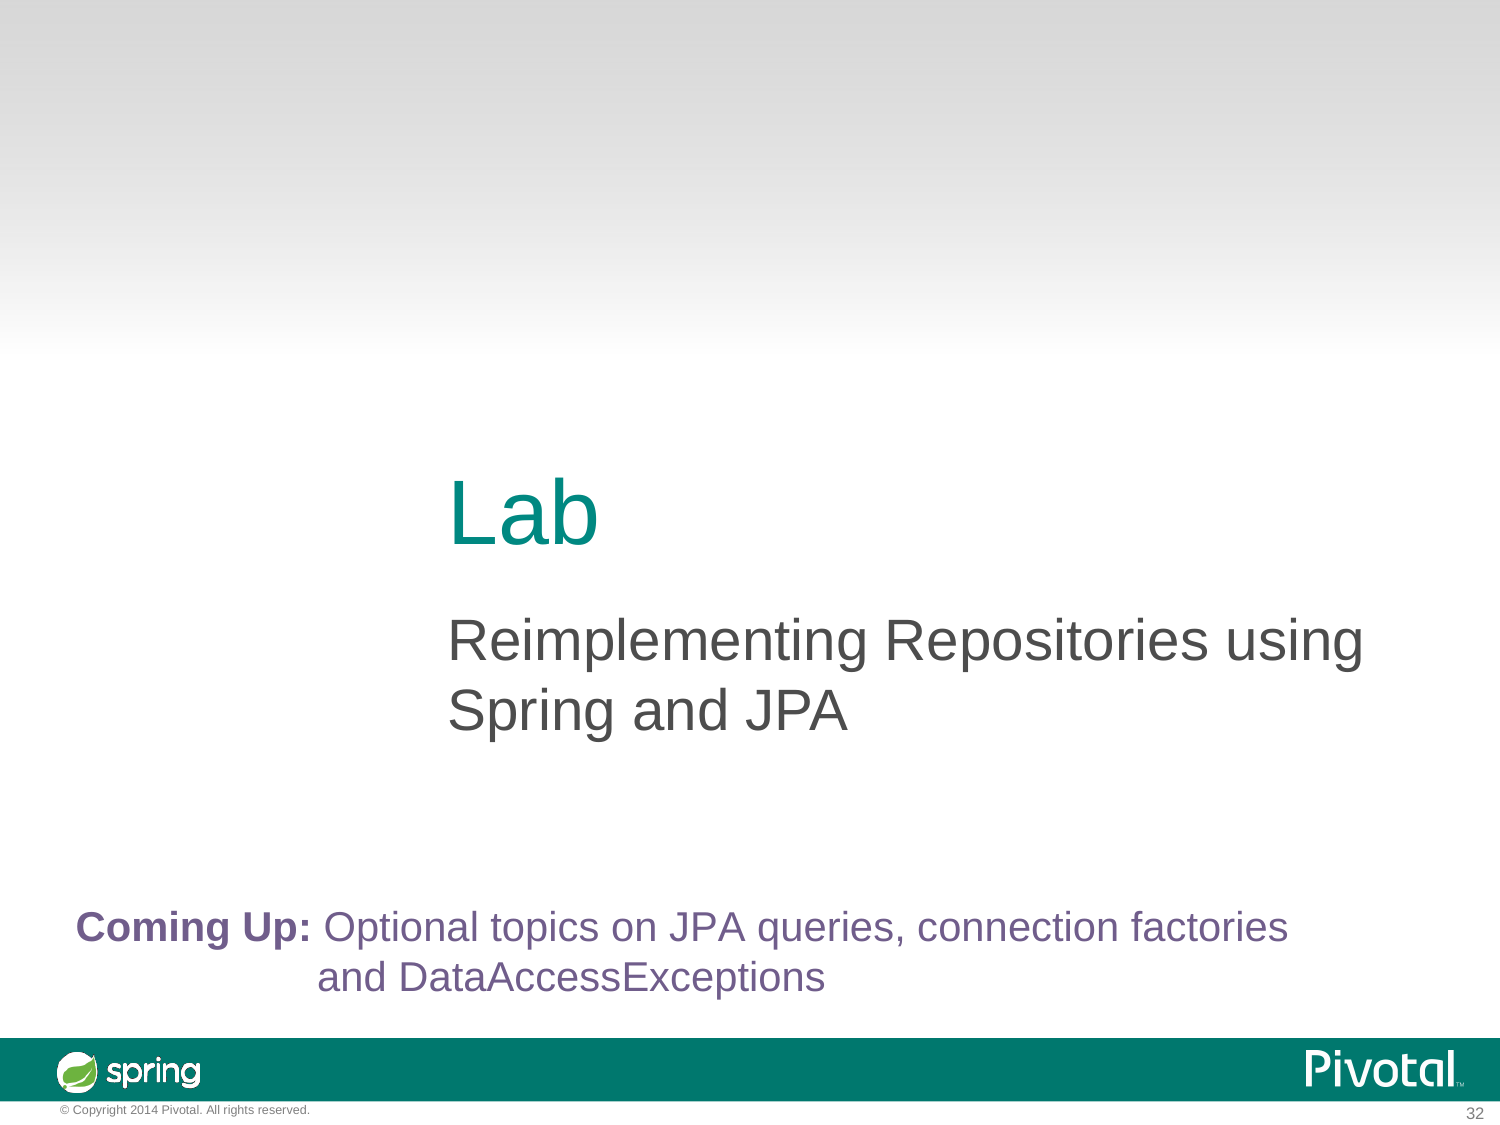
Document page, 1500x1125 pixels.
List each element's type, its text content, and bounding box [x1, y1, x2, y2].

text_box Reimplementing Repositories using Spring and JPA [447, 602, 1440, 914]
picture [32, 1041, 210, 1103]
title Lab [447, 454, 1440, 565]
text_box Coming Up: Optional topics on JPA queries, connection factories and DataAccessExceptions [60, 892, 1393, 1008]
picture [1306, 1050, 1464, 1087]
